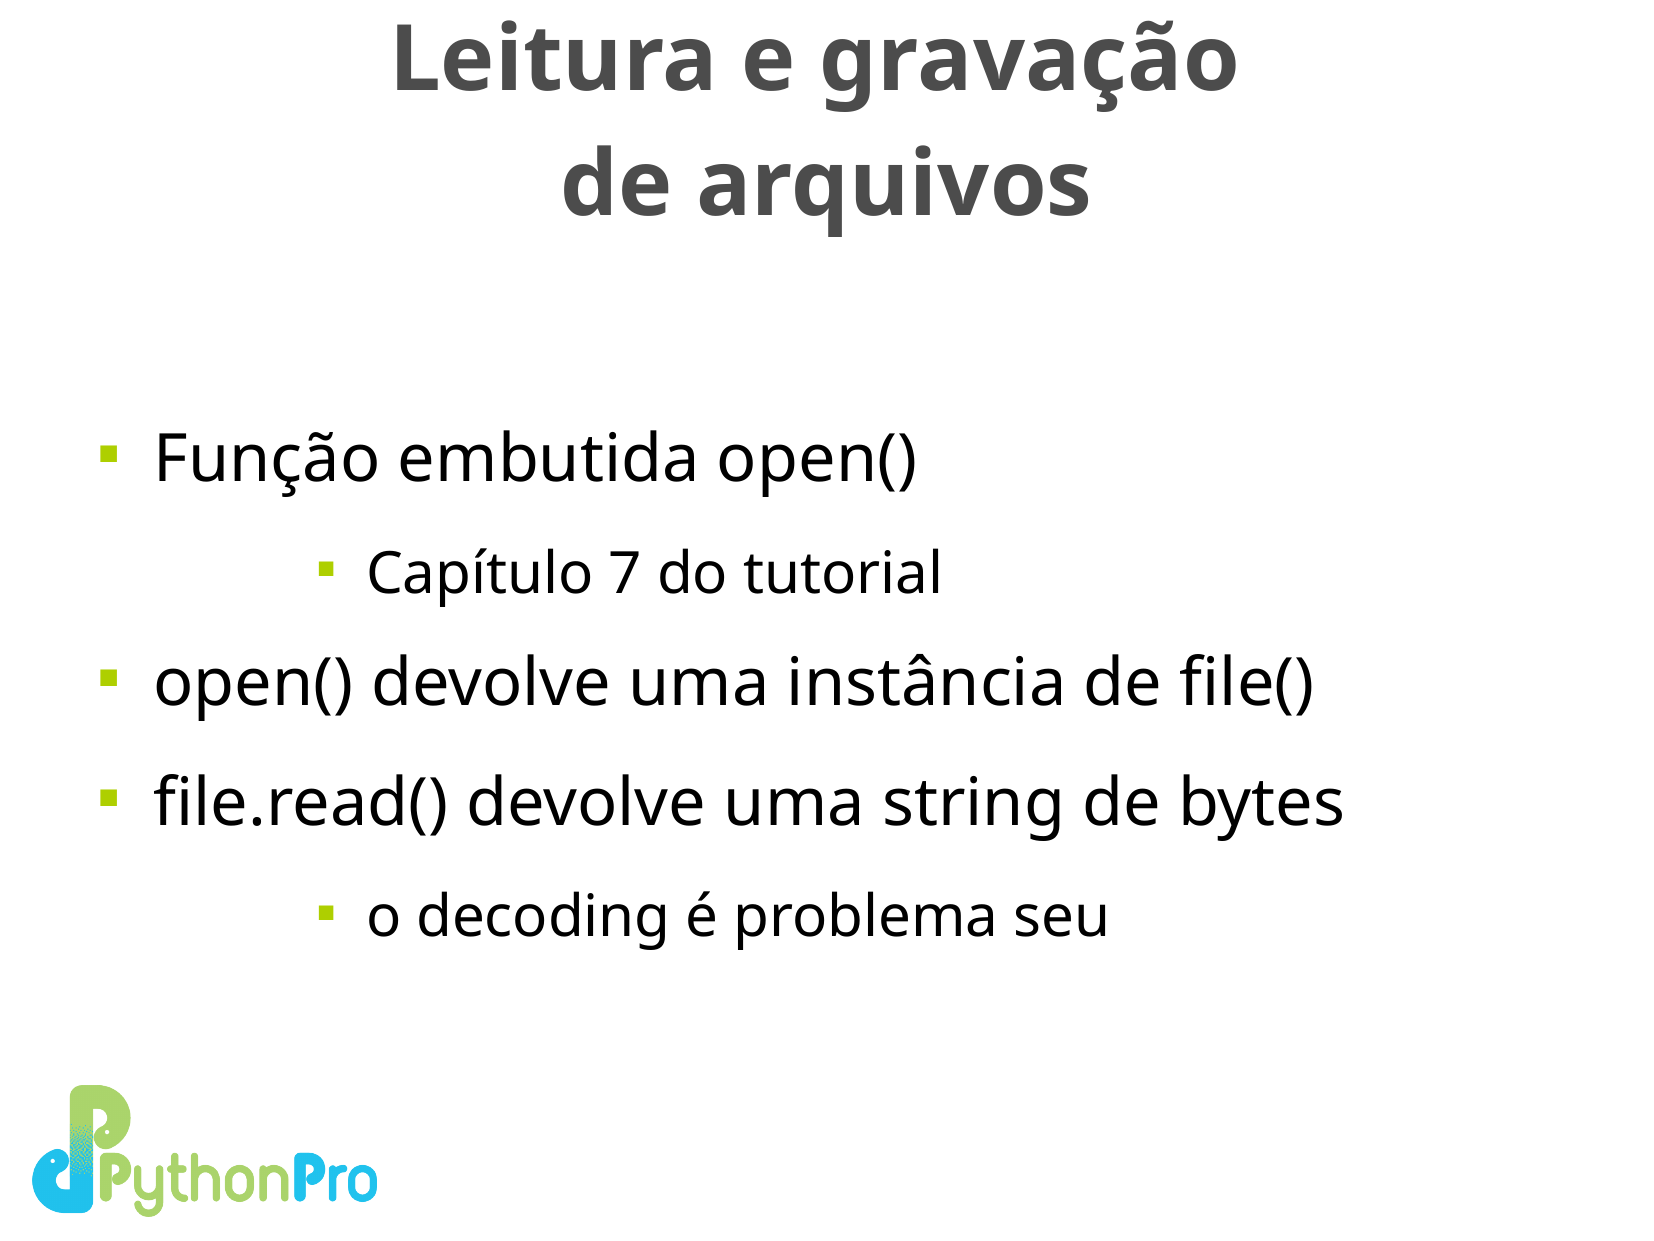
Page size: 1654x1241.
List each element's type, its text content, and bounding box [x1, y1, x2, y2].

list Função embutida open() Capítulo 7 do tutorial open() devolve uma instância de file() file.read() devolve uma string de bytes o decoding é problema seu [82, 290, 1571, 1109]
title Leitura e gravação de arquivos [82, 13, 1571, 222]
picture [32, 1085, 377, 1217]
